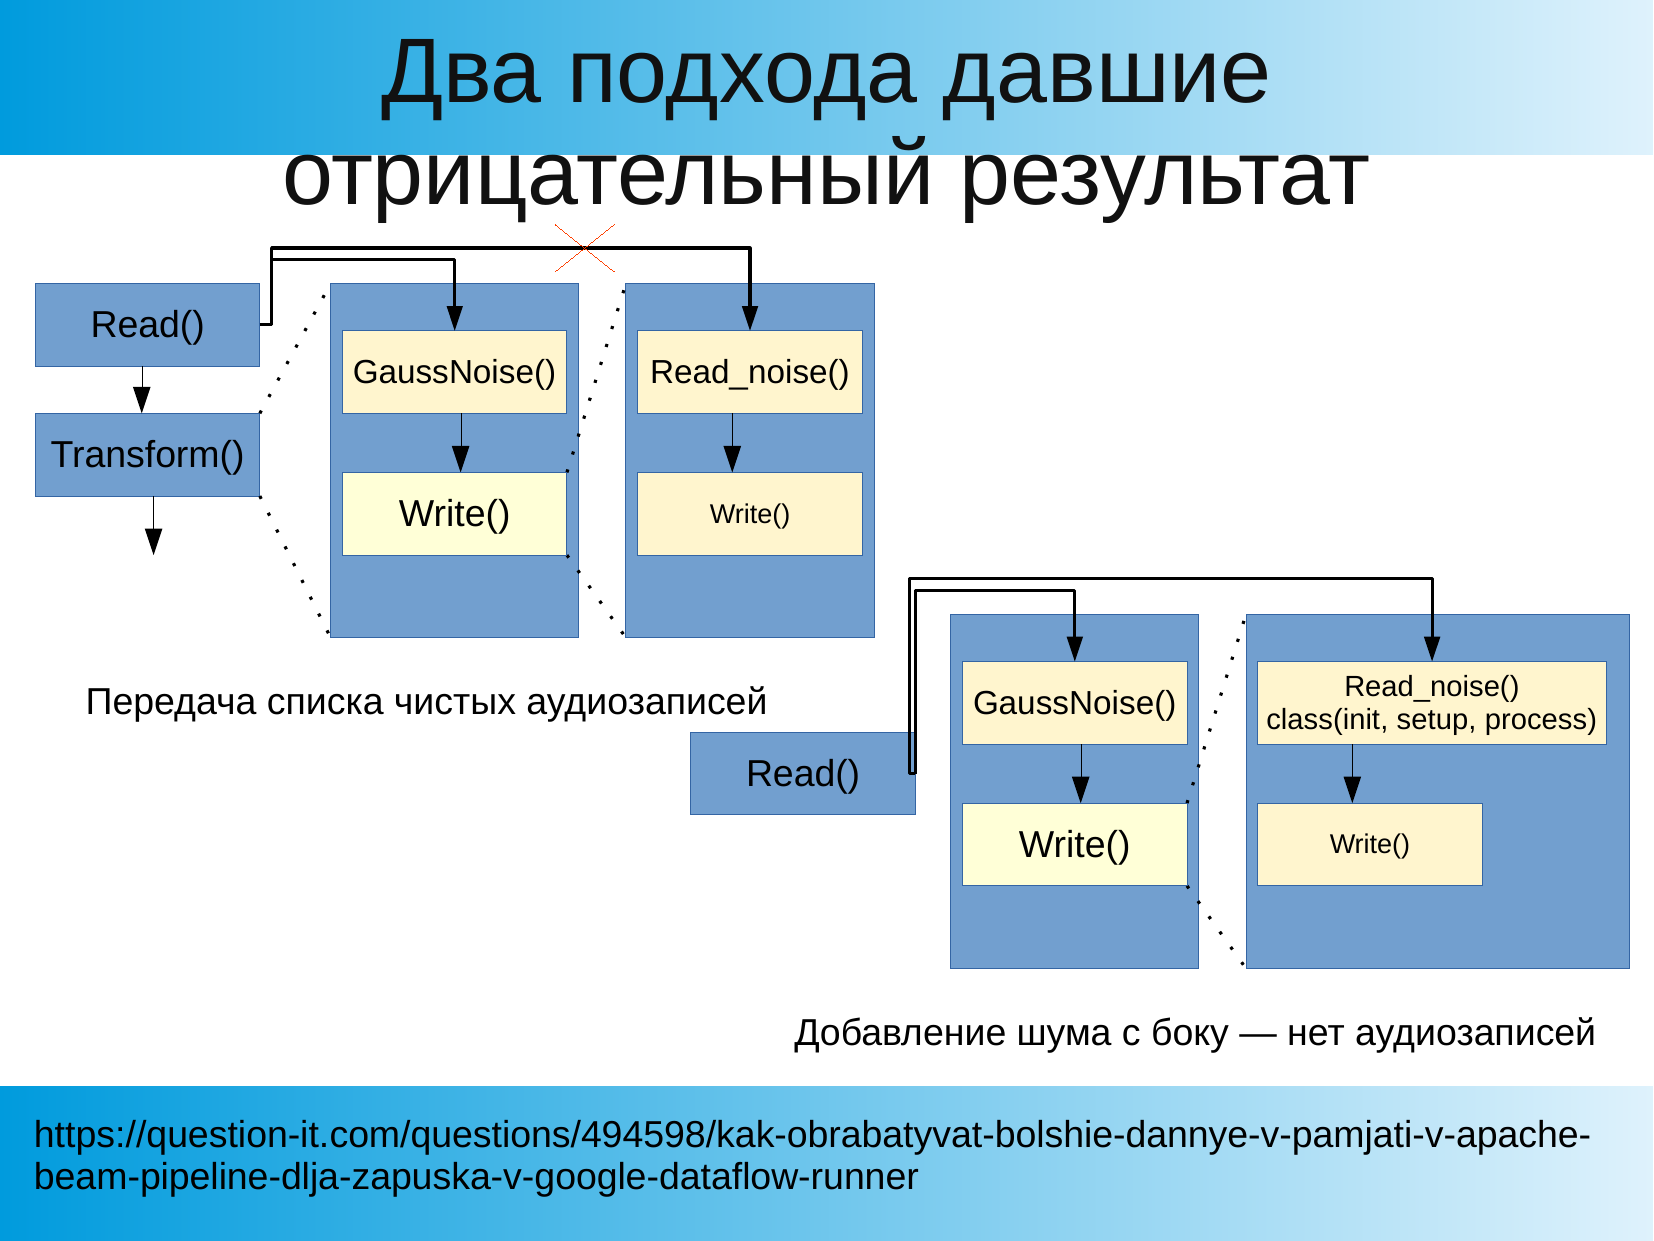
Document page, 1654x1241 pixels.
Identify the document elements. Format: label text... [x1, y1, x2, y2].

text_box Write() [342, 472, 567, 556]
text_box Write() [1257, 803, 1483, 886]
text_box Read_noise() [637, 330, 863, 414]
text_box Write() [962, 803, 1188, 886]
text_box [950, 614, 1199, 969]
text_box Read() [690, 732, 916, 815]
text_box Write() [637, 472, 863, 556]
text_box https://question-it.com/questions/494598/kak-obrabatyvat-bolshie-dannye-v-pamjati-v-apache-beam-pipeline-dlja-zapuska-v-google-dataflow-runner [19, 1105, 1607, 1205]
text_box Read_noise() class(init, setup, process) [1257, 661, 1607, 745]
text_box GaussNoise() [962, 661, 1188, 745]
text_box [1246, 614, 1630, 969]
text_box GaussNoise() [342, 330, 567, 414]
text_box [625, 283, 875, 638]
text_box Transform() [35, 413, 260, 497]
text_box Передача списка чистых аудиозаписей [70, 673, 827, 773]
text_box Добавление шума с боку — нет аудиозаписей [779, 1003, 1630, 1103]
text_box Read() [35, 283, 260, 367]
title Два подхода давшие отрицательный результат [82, 19, 1571, 225]
text_box [330, 283, 579, 638]
